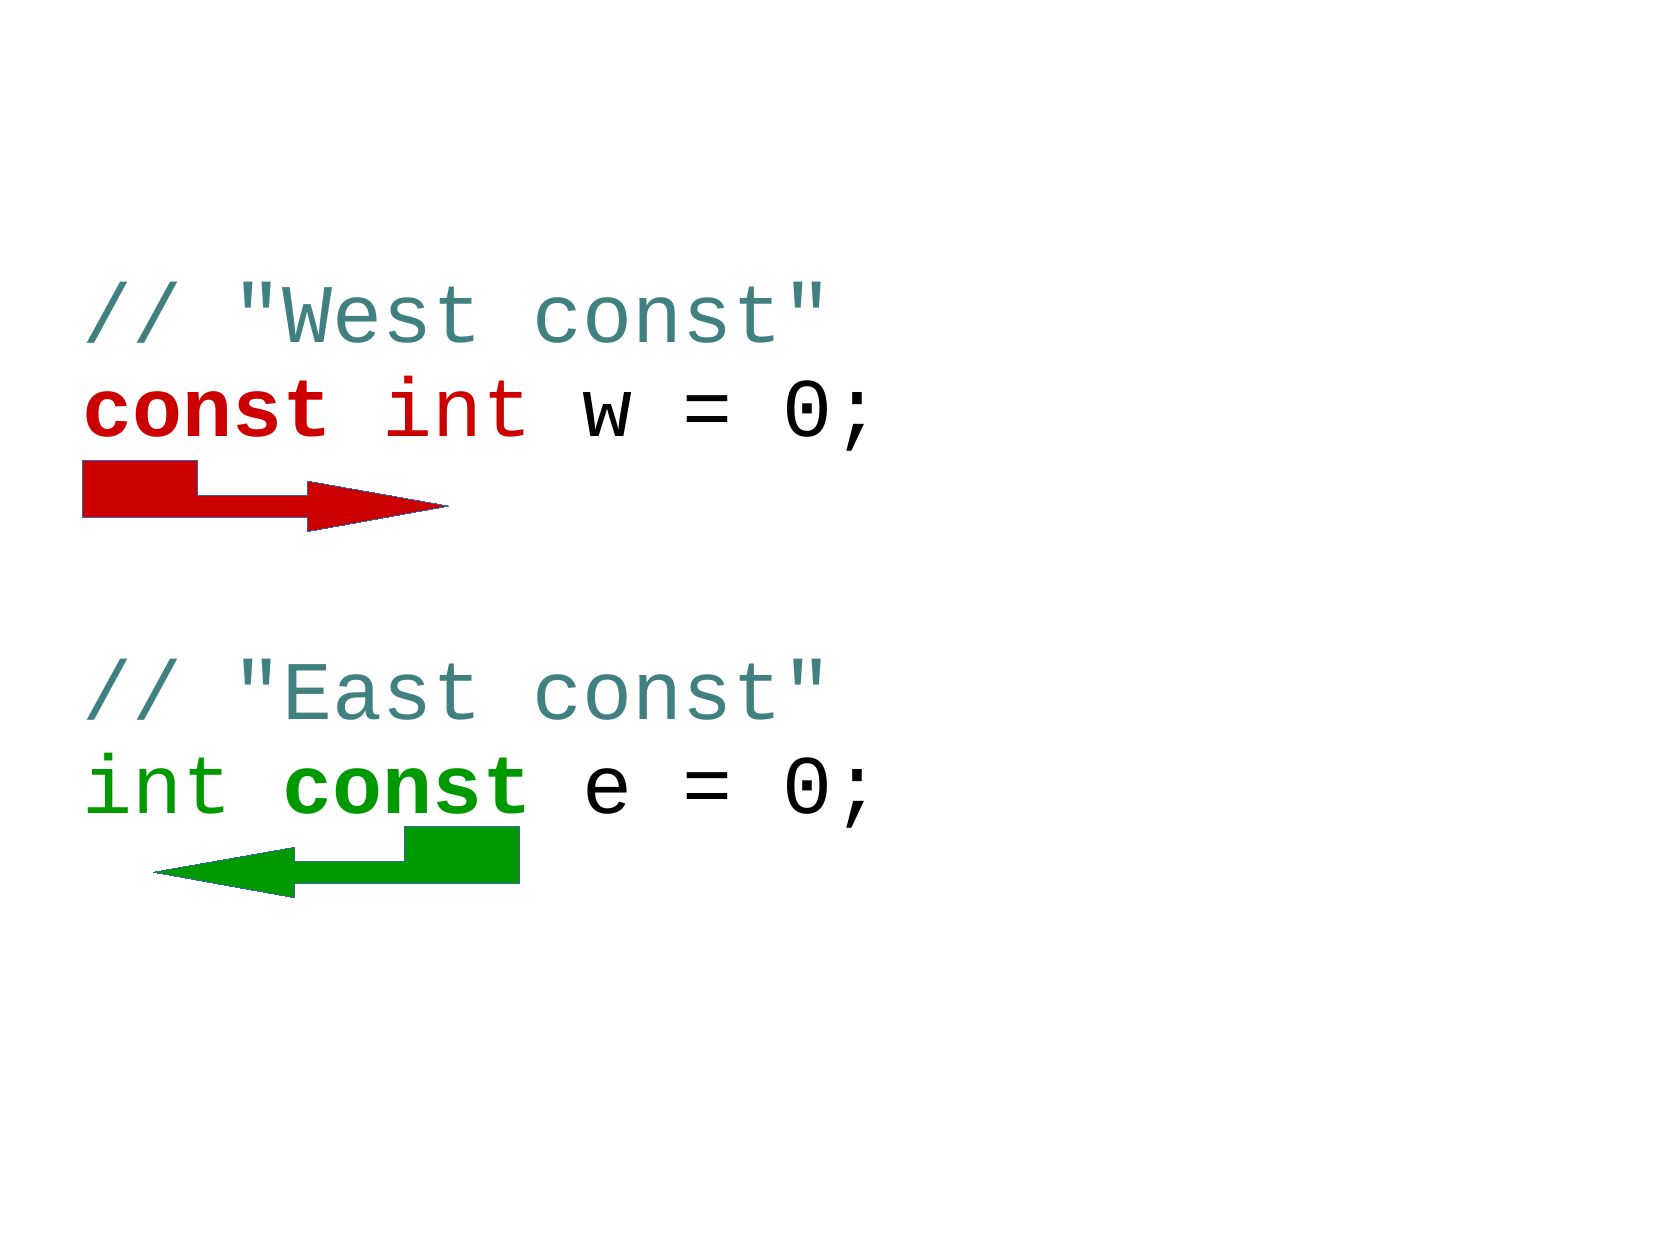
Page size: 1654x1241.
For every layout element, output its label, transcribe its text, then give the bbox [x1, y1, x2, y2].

text_box [82, 460, 449, 532]
subtitle // "West const" const int w = 0; // "East const" int const e = 0; [82, 272, 1630, 1027]
text_box [153, 826, 520, 898]
